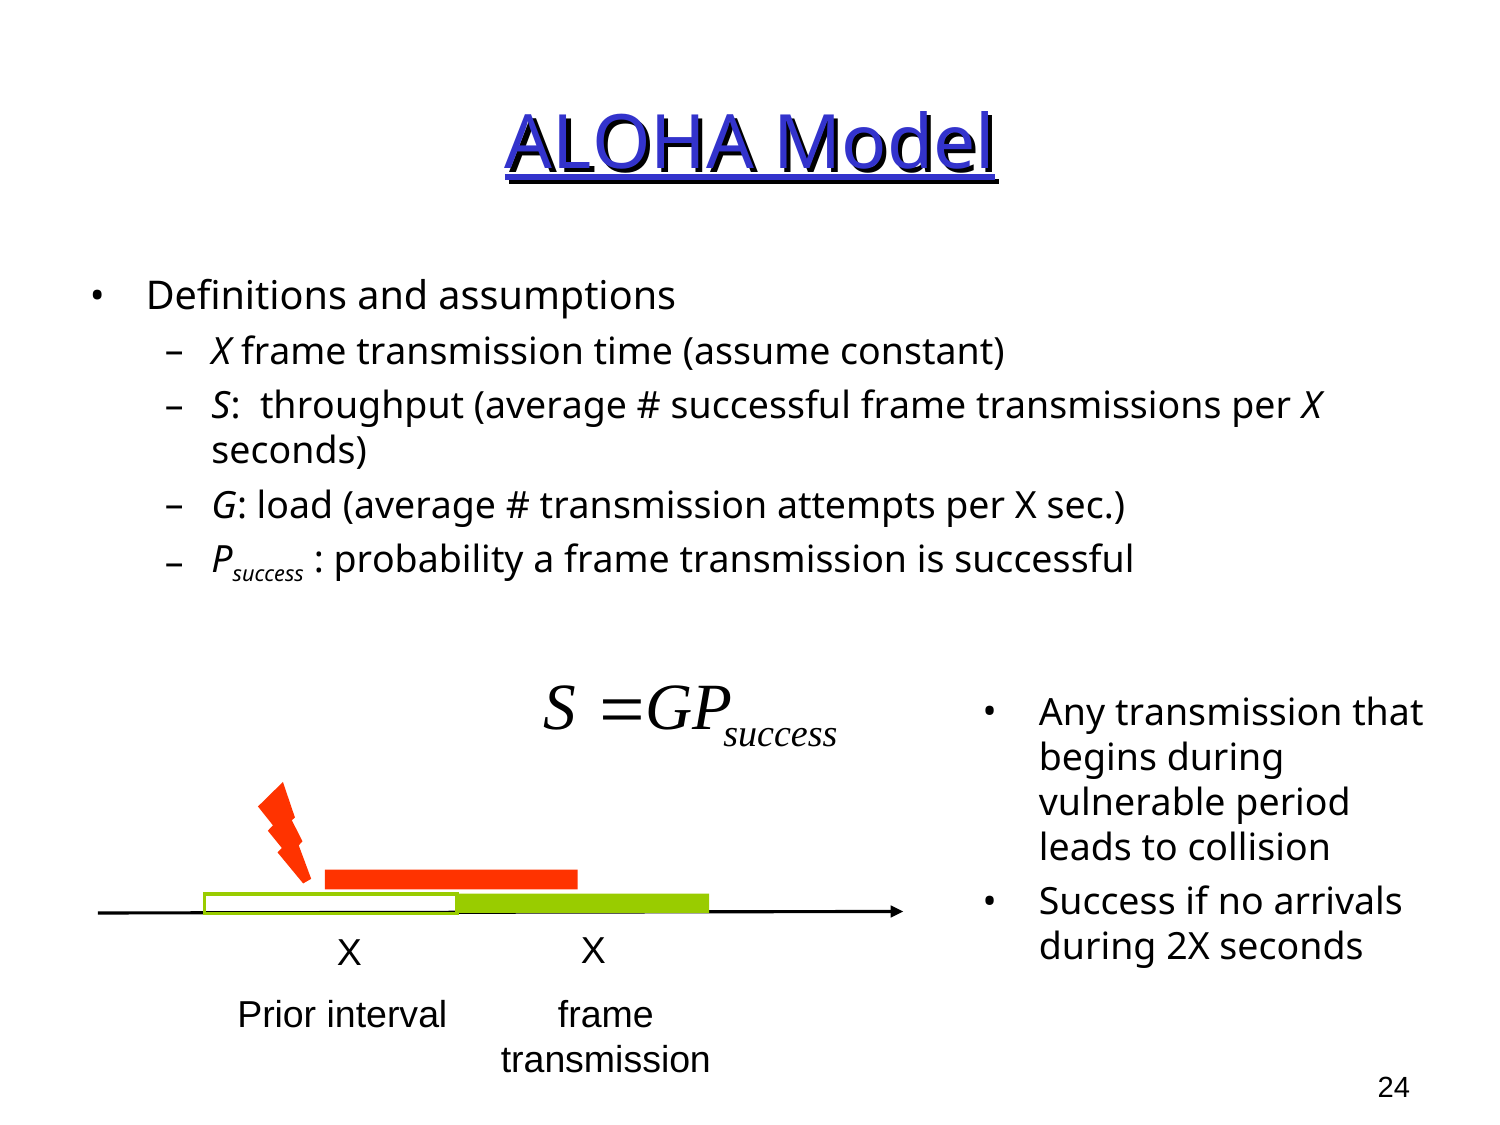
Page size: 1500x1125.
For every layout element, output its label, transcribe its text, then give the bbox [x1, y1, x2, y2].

text_box frame transmission [485, 982, 727, 1088]
text_box [324, 869, 578, 890]
title ALOHA Model [75, 45, 1426, 233]
text_box [264, 790, 307, 881]
text_box X [322, 920, 377, 981]
list Definitions and assumptions X frame transmission time (assume constant) S: throughput (average # successful frame transmissions per X seconds) G: load (average # transmission attempts per X sec.) Psuccess : probability a frame transmission is successful [74, 262, 1398, 664]
text_box [459, 893, 710, 913]
chart [532, 663, 848, 763]
text_box Any transmission that begins during vulnerable period leads to collision Success if no arrivals during 2X seconds [967, 680, 1463, 1095]
text_box X [566, 917, 621, 979]
text_box Prior interval [221, 982, 463, 1043]
